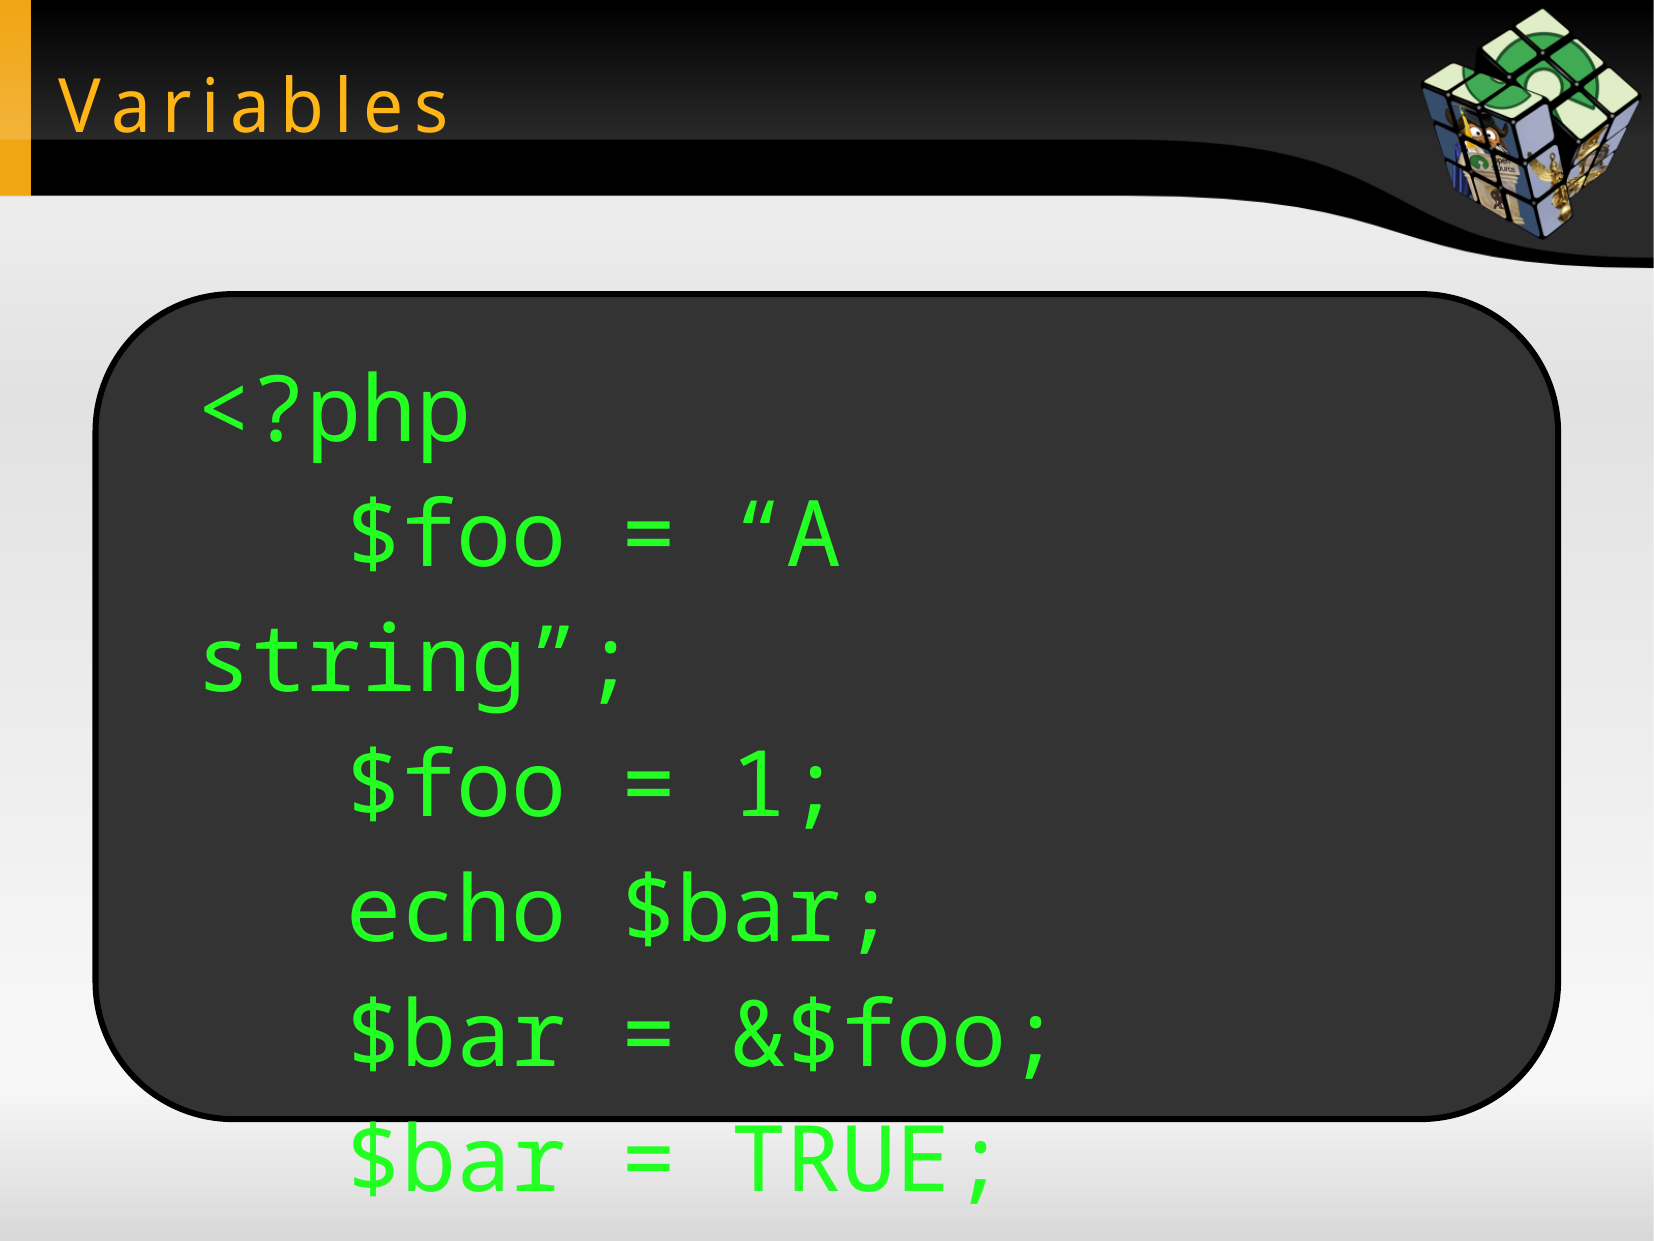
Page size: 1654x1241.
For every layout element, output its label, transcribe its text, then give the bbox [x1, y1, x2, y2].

title Variables [59, 29, 1270, 178]
text_box [95, 294, 1559, 1120]
picture [0, 0, 1654, 1241]
text_box <?php $foo = “A string”; $foo = 1; echo $bar; $bar = &$foo; $bar = TRUE; echo $foo; ?> [181, 336, 1278, 1086]
